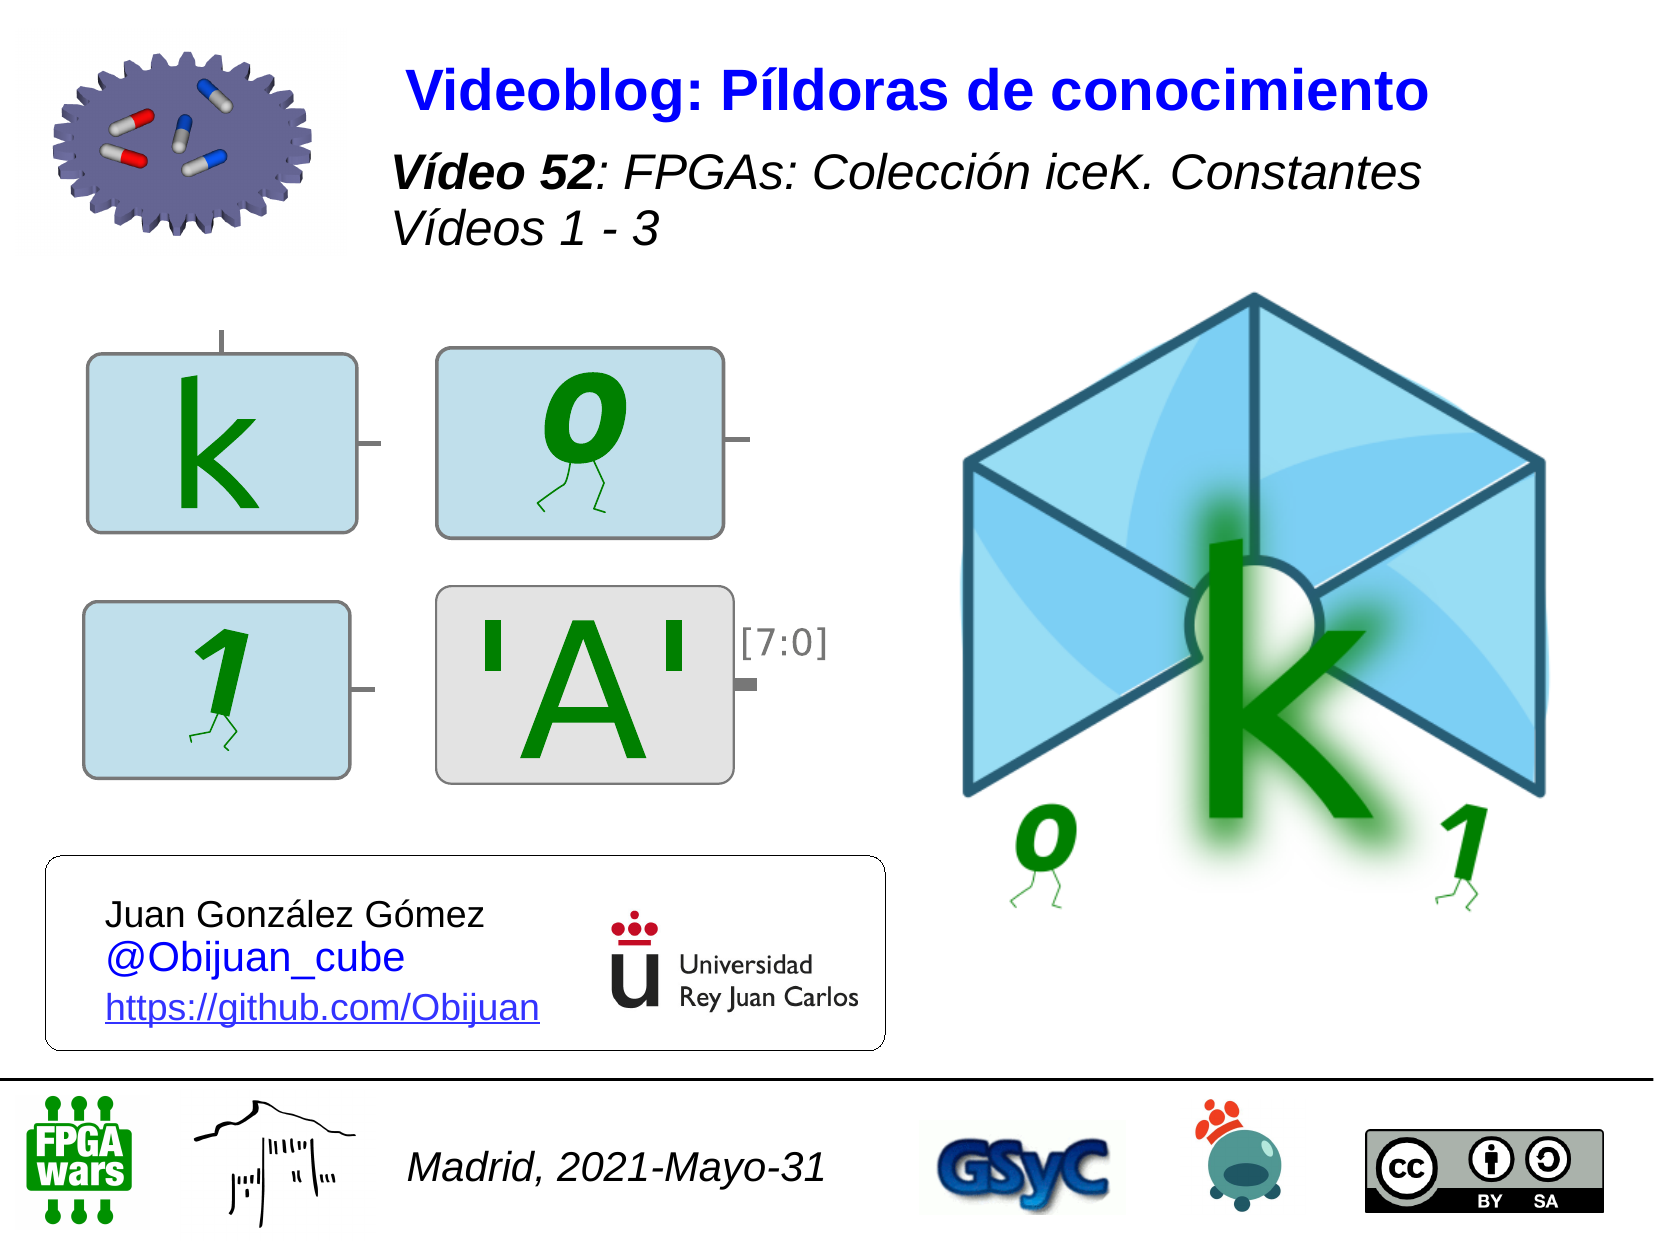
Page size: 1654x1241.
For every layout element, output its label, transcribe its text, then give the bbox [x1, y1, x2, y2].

picture [180, 1089, 376, 1241]
text_box Juan González Gómez [90, 885, 601, 946]
picture [82, 600, 376, 781]
text_box https://github.com/Obijuan [90, 978, 556, 1036]
text_box Madrid, 2021-Mayo-31 [376, 1120, 857, 1214]
picture [435, 346, 750, 541]
picture [15, 1095, 150, 1230]
picture [919, 1120, 1126, 1215]
picture [595, 900, 871, 1021]
picture [1180, 1099, 1306, 1215]
picture [435, 585, 826, 785]
text_box @Obijuan_cube [90, 926, 451, 1002]
picture [893, 239, 1606, 981]
text_box [45, 855, 886, 1051]
title Videoblog: Píldoras de conocimiento [405, 15, 1456, 144]
text_box Vídeo 52: FPGAs: Colección iceK. Constantes Vídeos 1 - 3 [390, 144, 1576, 256]
picture [1365, 1120, 1604, 1221]
picture [15, 28, 381, 535]
